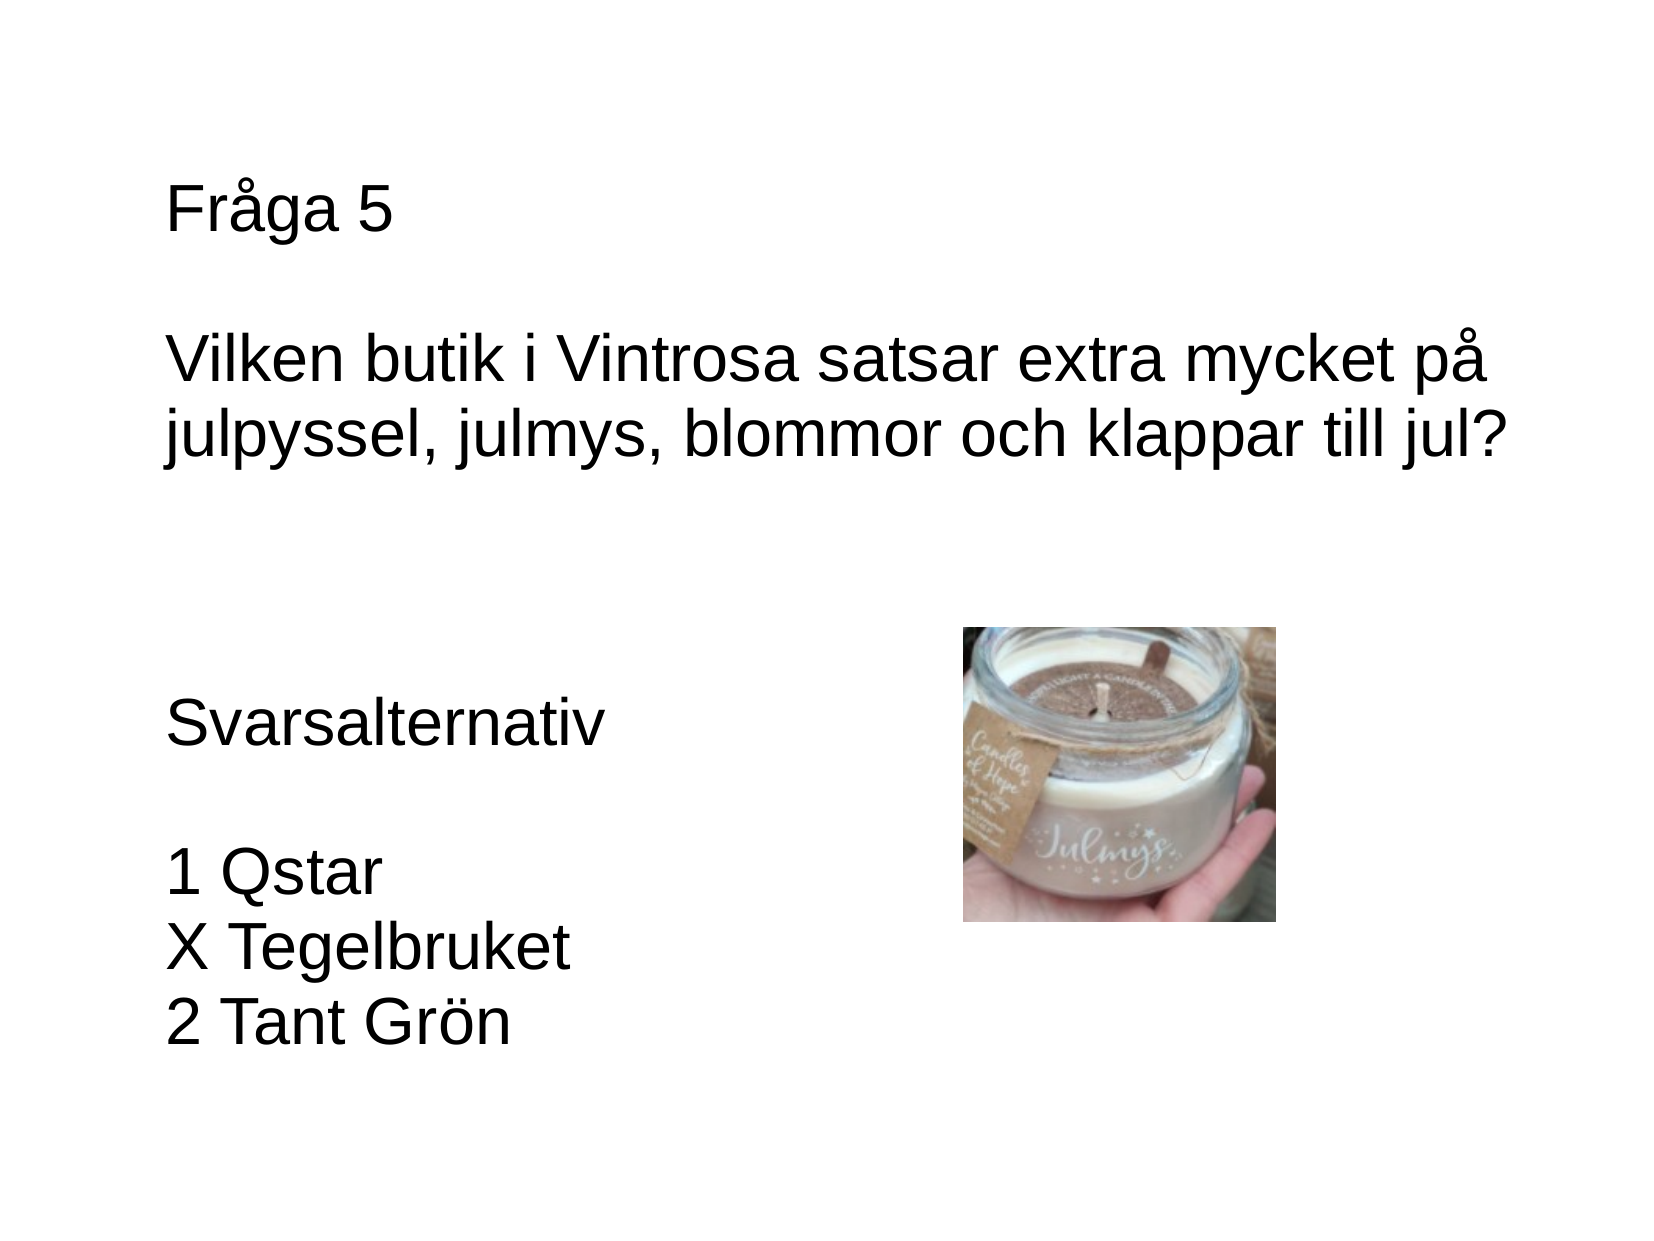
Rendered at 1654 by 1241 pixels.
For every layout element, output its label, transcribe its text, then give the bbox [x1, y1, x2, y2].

subtitle Fråga 5 Vilken butik i Vintrosa satsar extra mycket på julpyssel, julmys, blommor och klappar till jul? [165, 133, 1524, 508]
text_box Svarsalternativ 1 Qstar X Tegelbruket 2 Tant Grön [165, 685, 1560, 1059]
picture [963, 627, 1276, 922]
